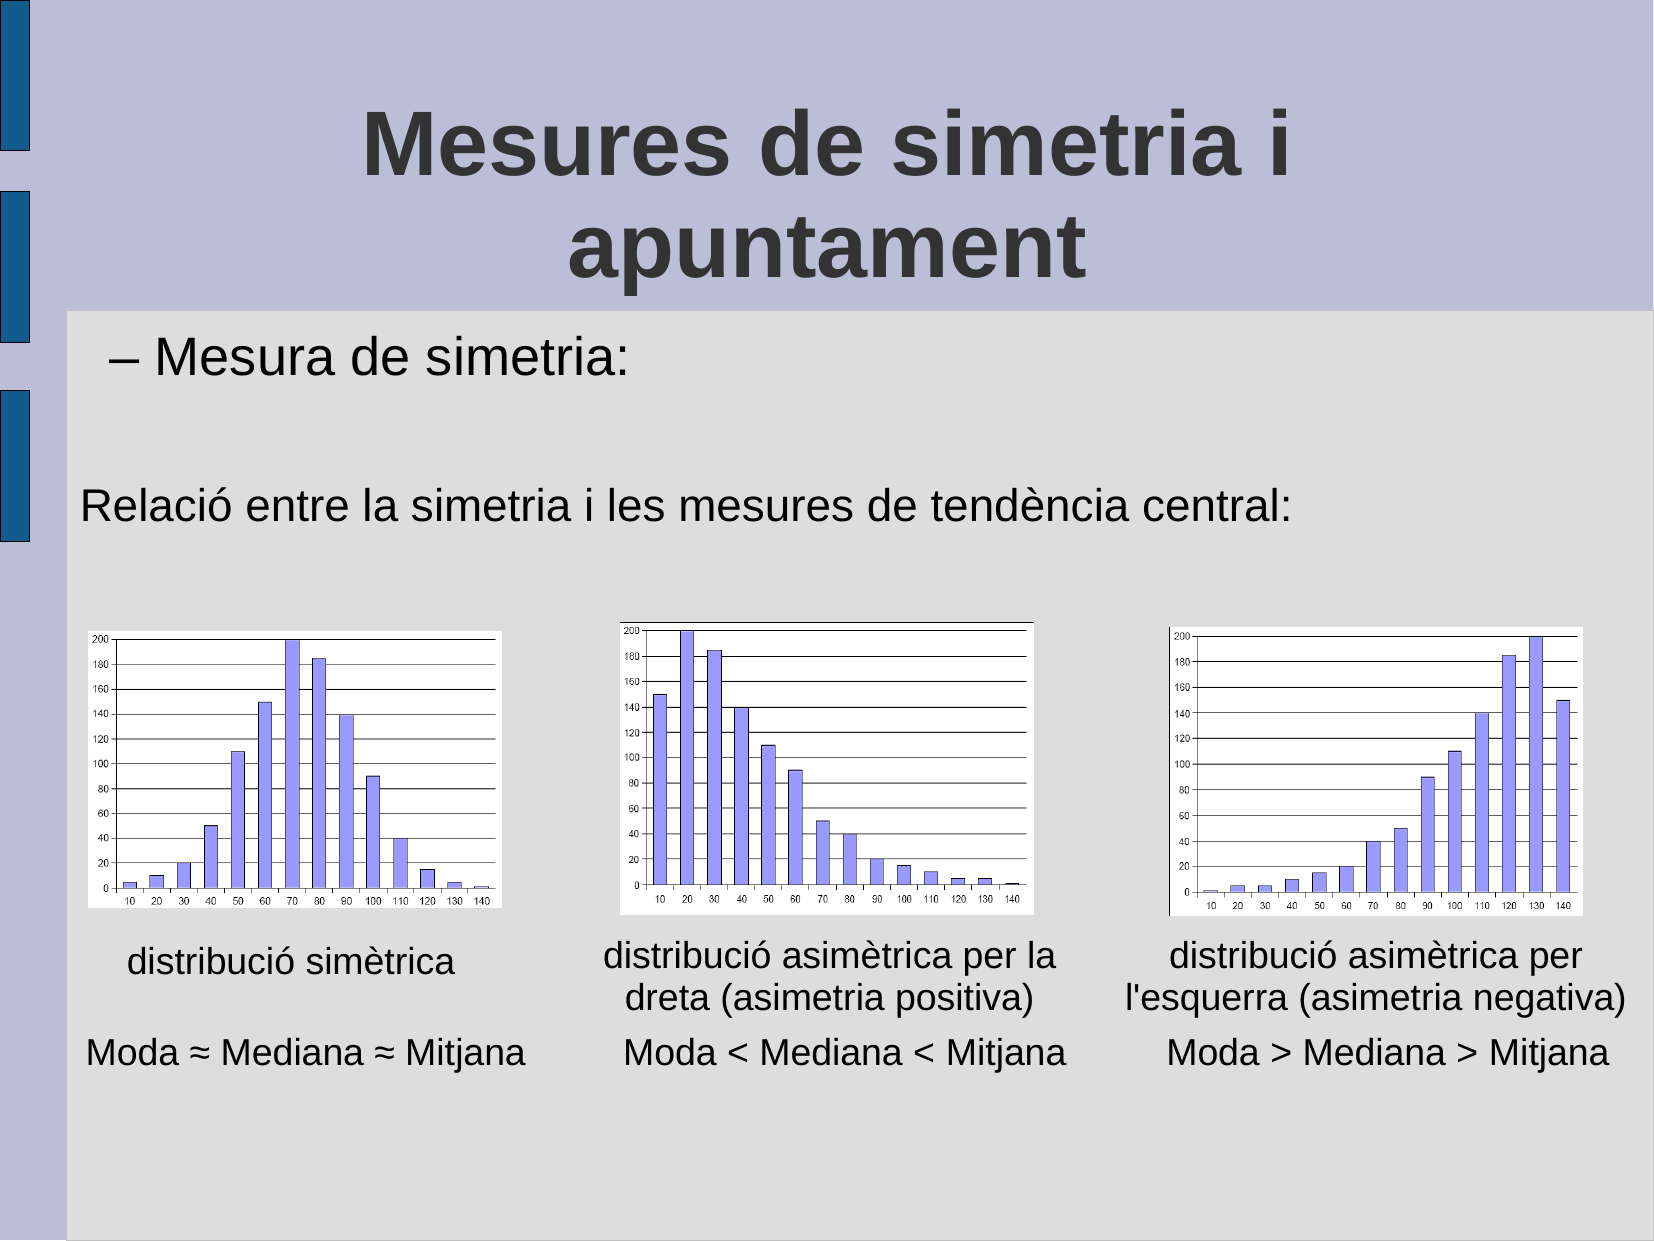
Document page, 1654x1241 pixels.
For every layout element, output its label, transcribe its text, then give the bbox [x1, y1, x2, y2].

text_box distribució asimètrica per l'esquerra (asimetria negativa) [1080, 927, 1654, 1027]
picture [1169, 627, 1583, 916]
text_box Relació entre la simetria i les mesures de tendència central: [64, 472, 1359, 539]
text_box Moda > Mediana > Mitjana [1151, 1024, 1625, 1082]
text_box distribució asimètrica per la dreta (asimetria positiva) [549, 927, 1080, 1027]
text_box – Mesura de simetria: [94, 318, 1625, 395]
picture [620, 622, 1034, 915]
text_box Moda < Mediana < Mitjana [608, 1024, 1082, 1082]
title Mesures de simetria i apuntament [121, 91, 1534, 299]
text_box Moda ≈ Mediana ≈ Mitjana [70, 1024, 541, 1081]
text_box distribució simètrica [112, 933, 526, 990]
picture [88, 631, 502, 908]
